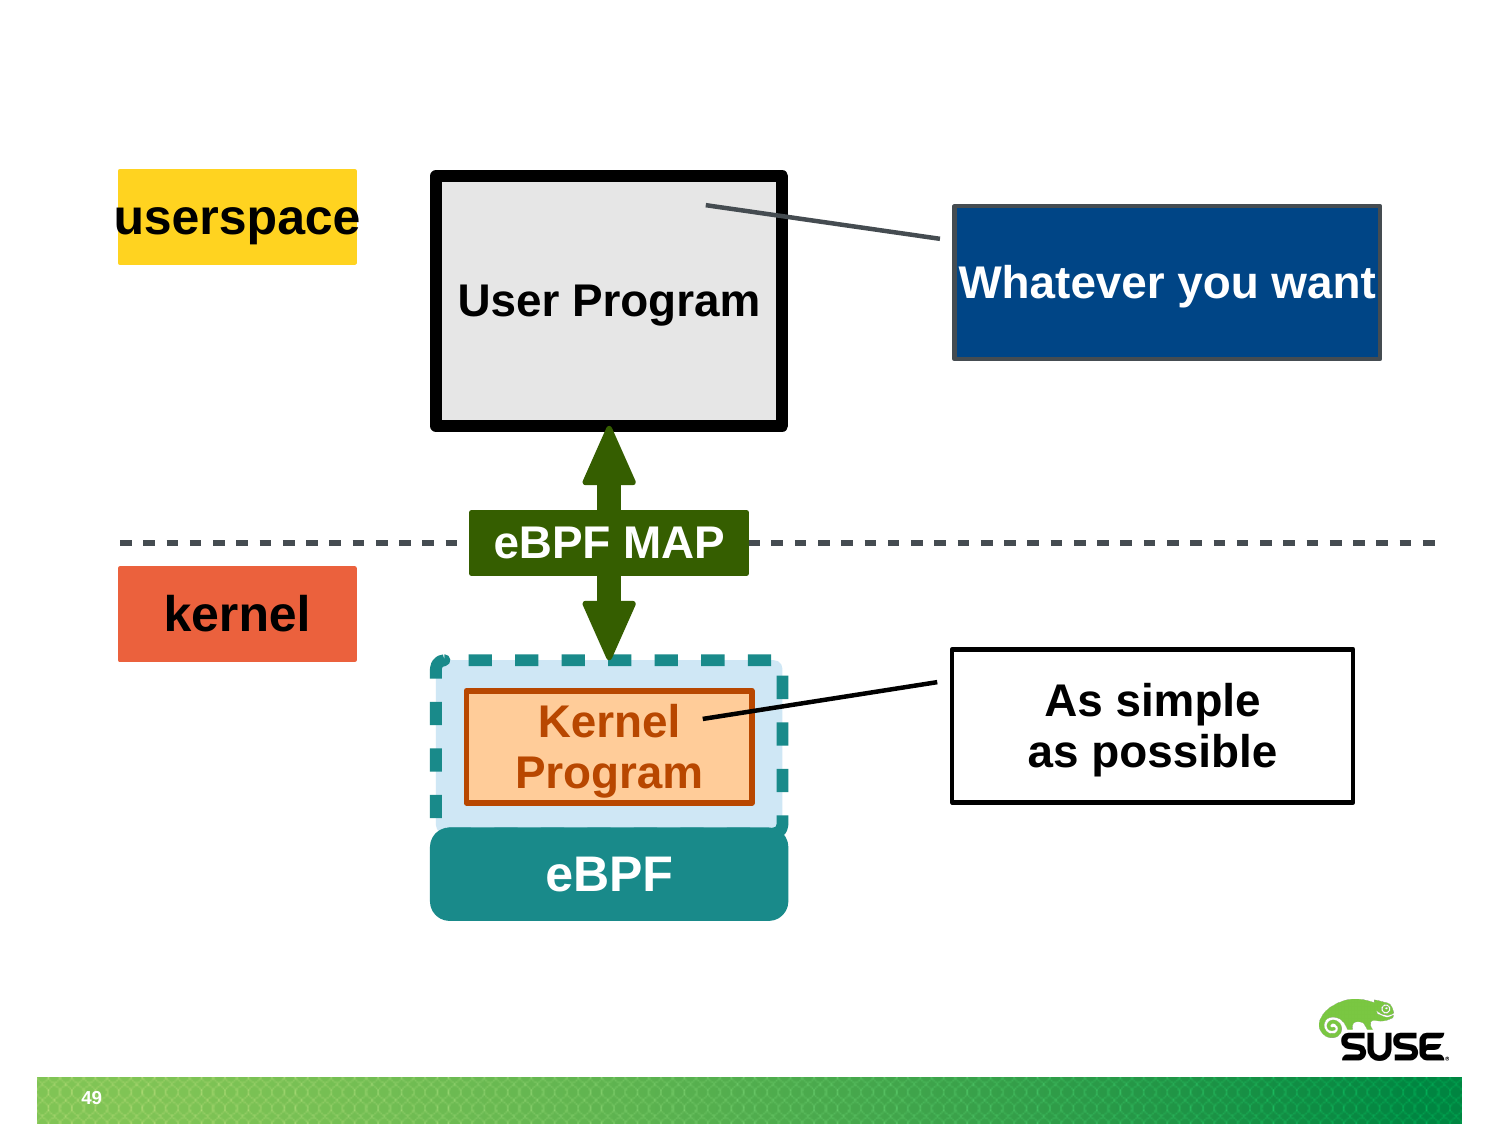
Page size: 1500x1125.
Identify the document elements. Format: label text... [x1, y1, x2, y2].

text_box As simple as possible [952, 649, 1353, 802]
text_box User Program [435, 176, 783, 426]
picture [1319, 999, 1449, 1061]
text_box eBPF MAP [471, 512, 747, 574]
text_box [435, 660, 783, 834]
text_box userspace [119, 171, 355, 263]
picture [37, 1077, 1462, 1124]
text_box kernel [119, 568, 355, 661]
text_box Kernel Program [466, 690, 752, 803]
text_box eBPF [435, 833, 783, 916]
text_box Whatever you want [955, 206, 1380, 359]
